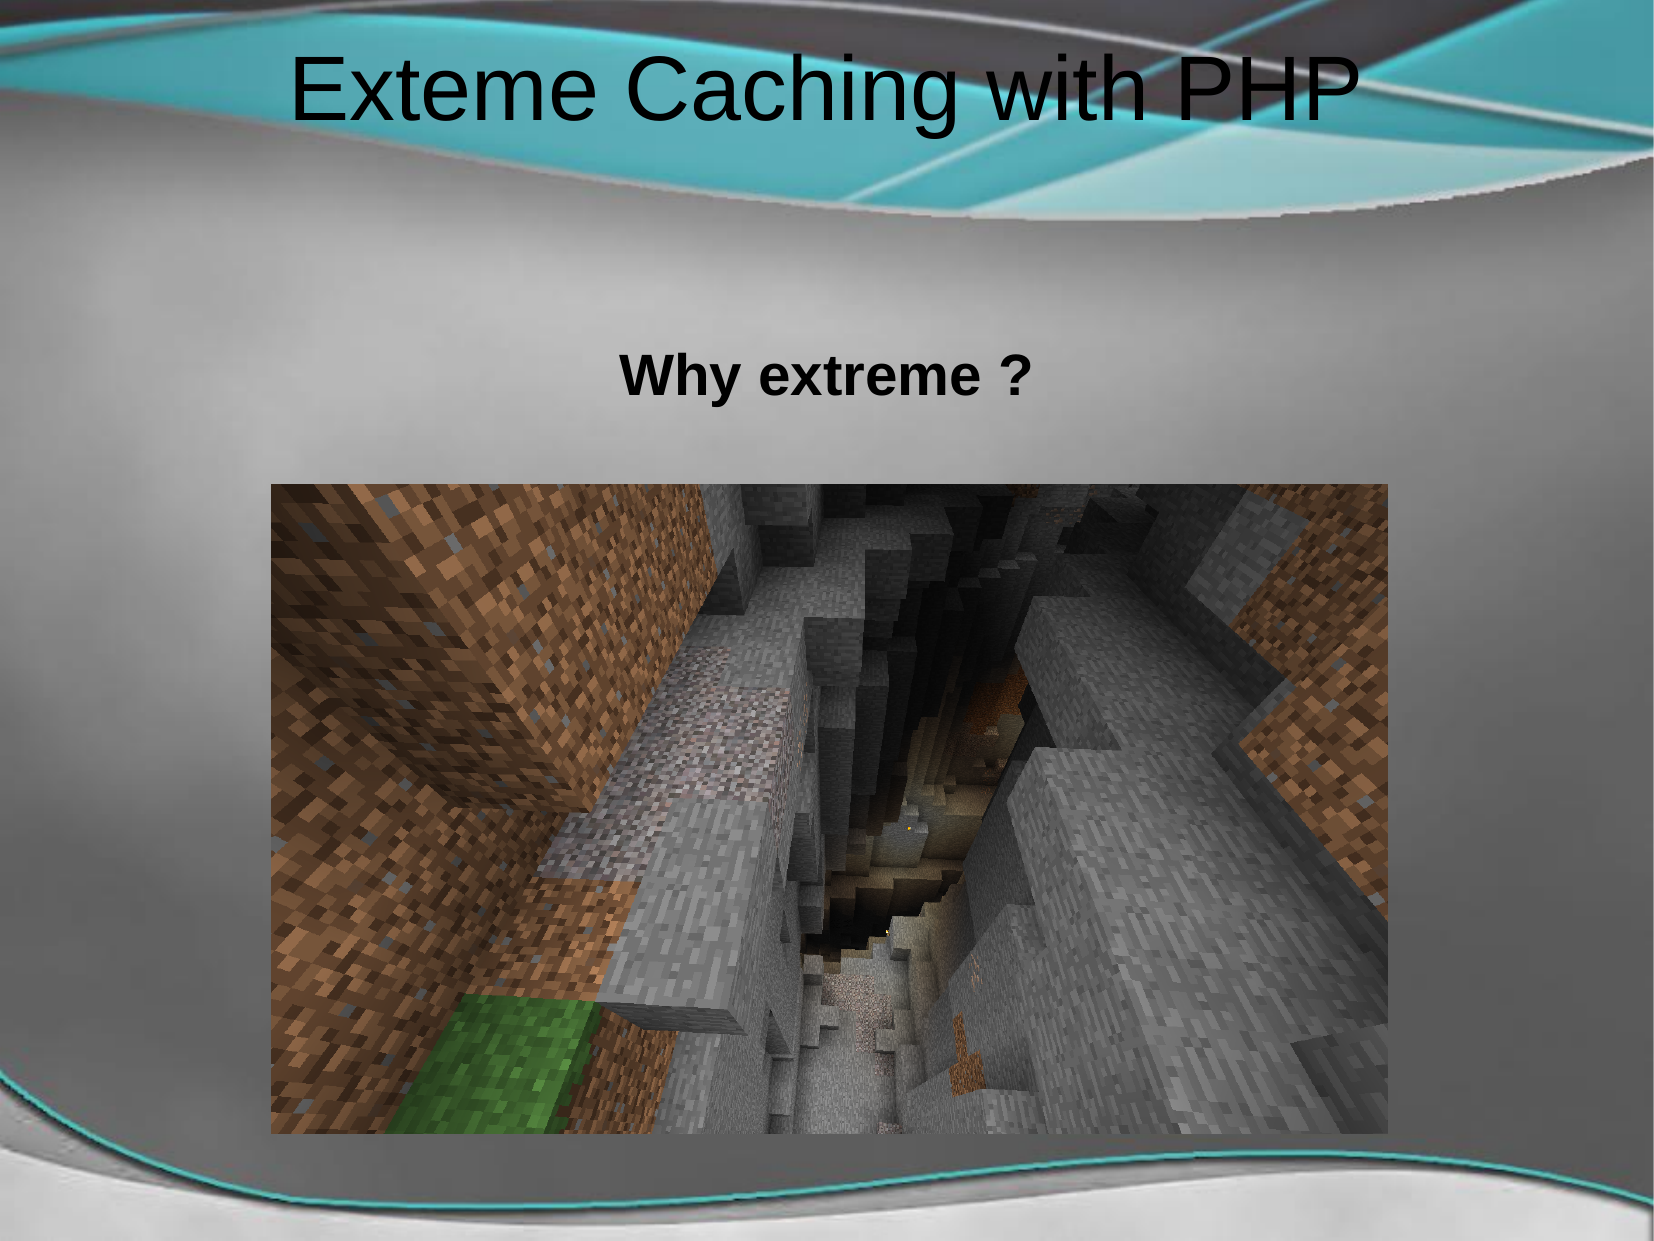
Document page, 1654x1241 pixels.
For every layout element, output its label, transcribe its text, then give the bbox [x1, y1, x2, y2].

subtitle Why extreme ? [82, 290, 1571, 461]
title Exteme Caching with PHP [0, 0, 1654, 178]
picture [0, 178, 1654, 1241]
